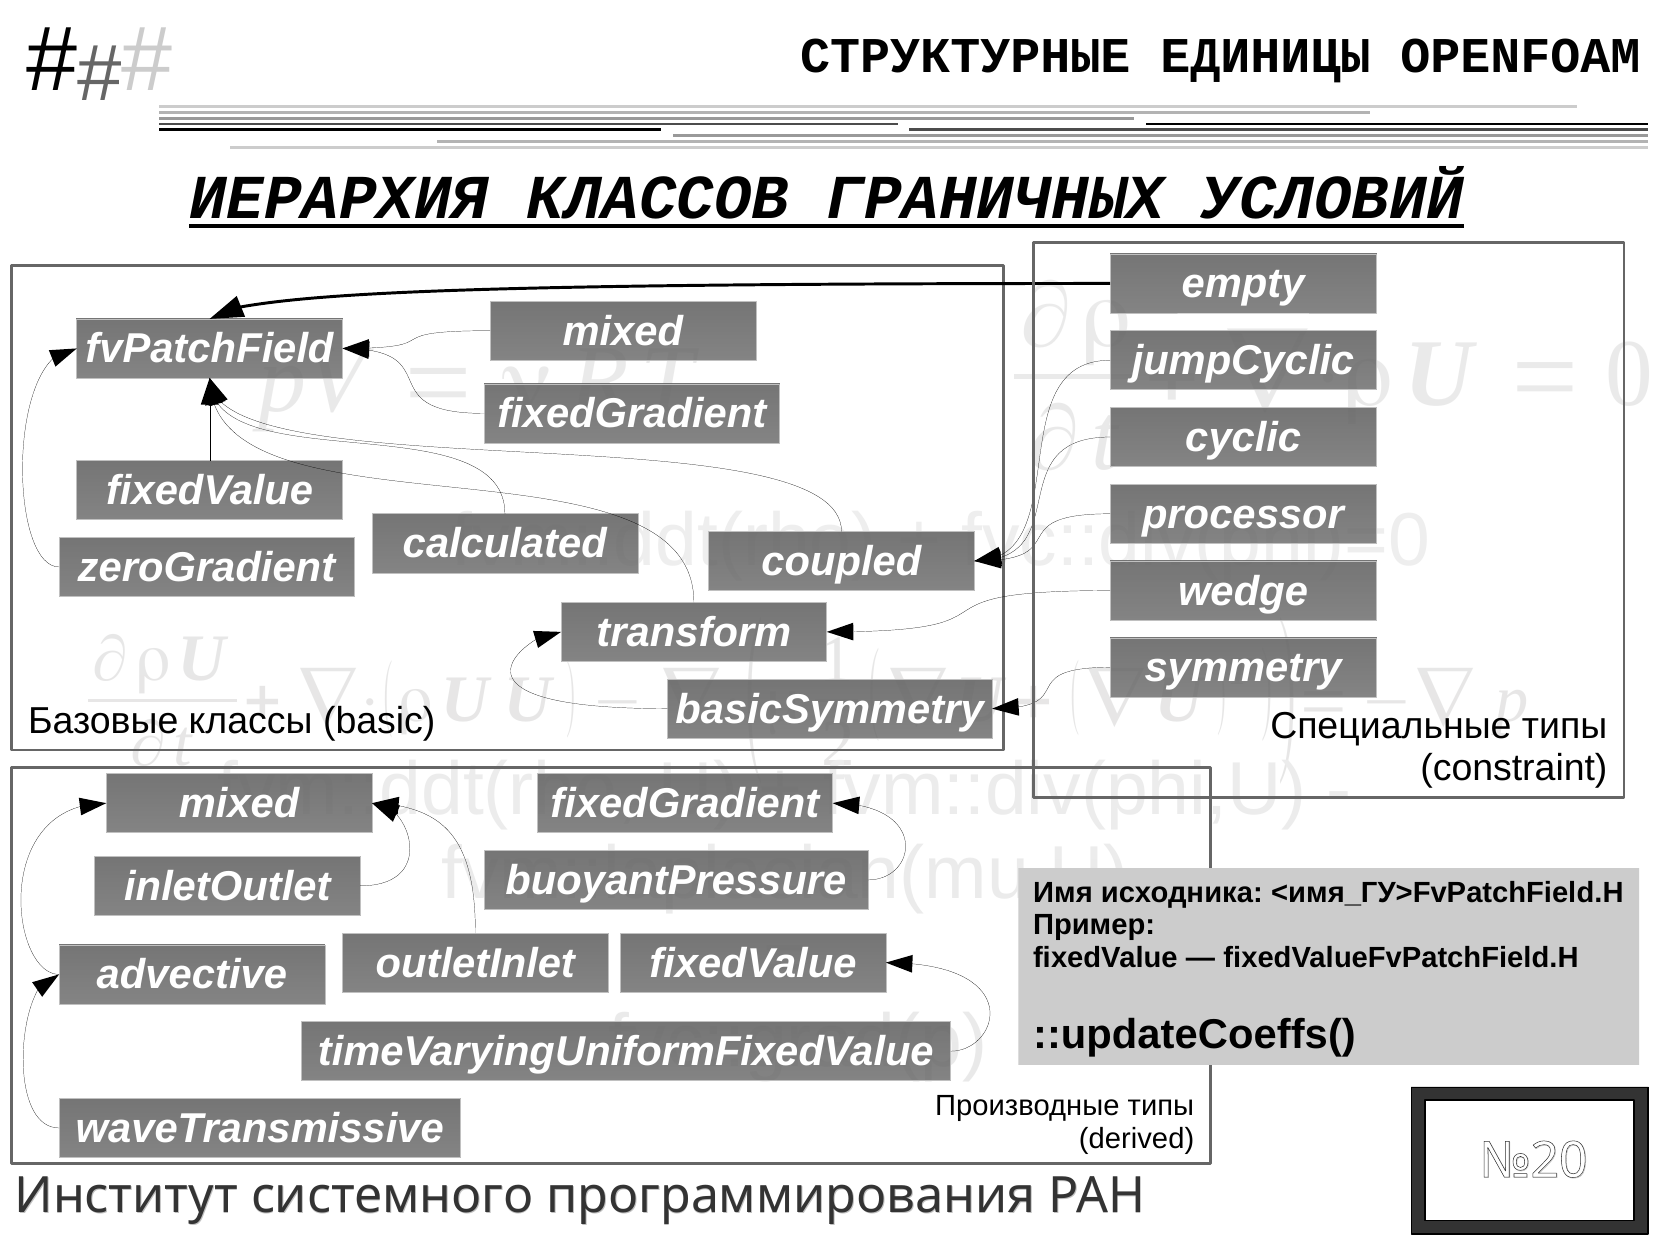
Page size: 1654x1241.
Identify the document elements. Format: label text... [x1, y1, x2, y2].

text_box Специальные типы (constraint) [1033, 242, 1625, 798]
text_box Имя исходника: <имя_ГУ>FvPatchField.H Пример: fixedValue — fixedValueFvPatchField.H ::updateCoeffs() [1018, 868, 1639, 1065]
text_box Производные типы (derived) [11, 767, 1211, 1164]
text_box Базовые классы (basic) [11, 265, 1004, 751]
title ИЕРАРХИЯ КЛАССОВ ГРАНИЧНЫХ УСЛОВИЙ [0, 147, 1654, 257]
text_box basicSymmetry [667, 679, 993, 739]
text_box transform [561, 602, 827, 662]
text_box Базовые классы (basic) [512, 597, 1004, 708]
